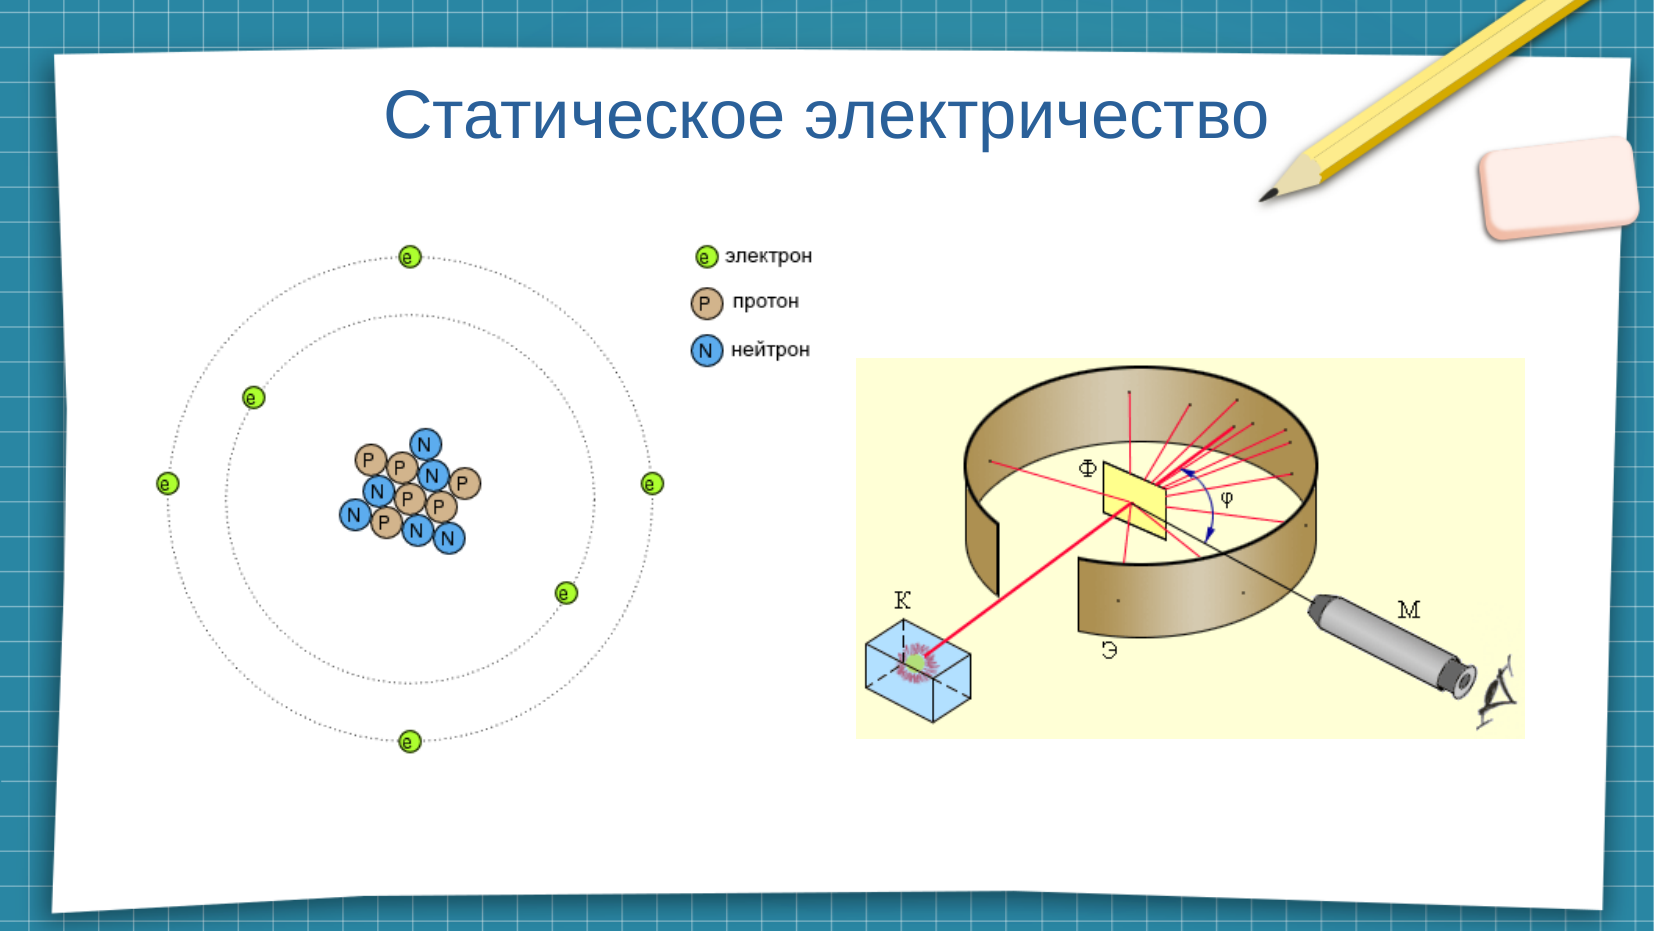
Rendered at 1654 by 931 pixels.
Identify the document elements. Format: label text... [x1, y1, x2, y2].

title Статическое электричество [82, 37, 1571, 193]
picture [0, 0, 1654, 931]
